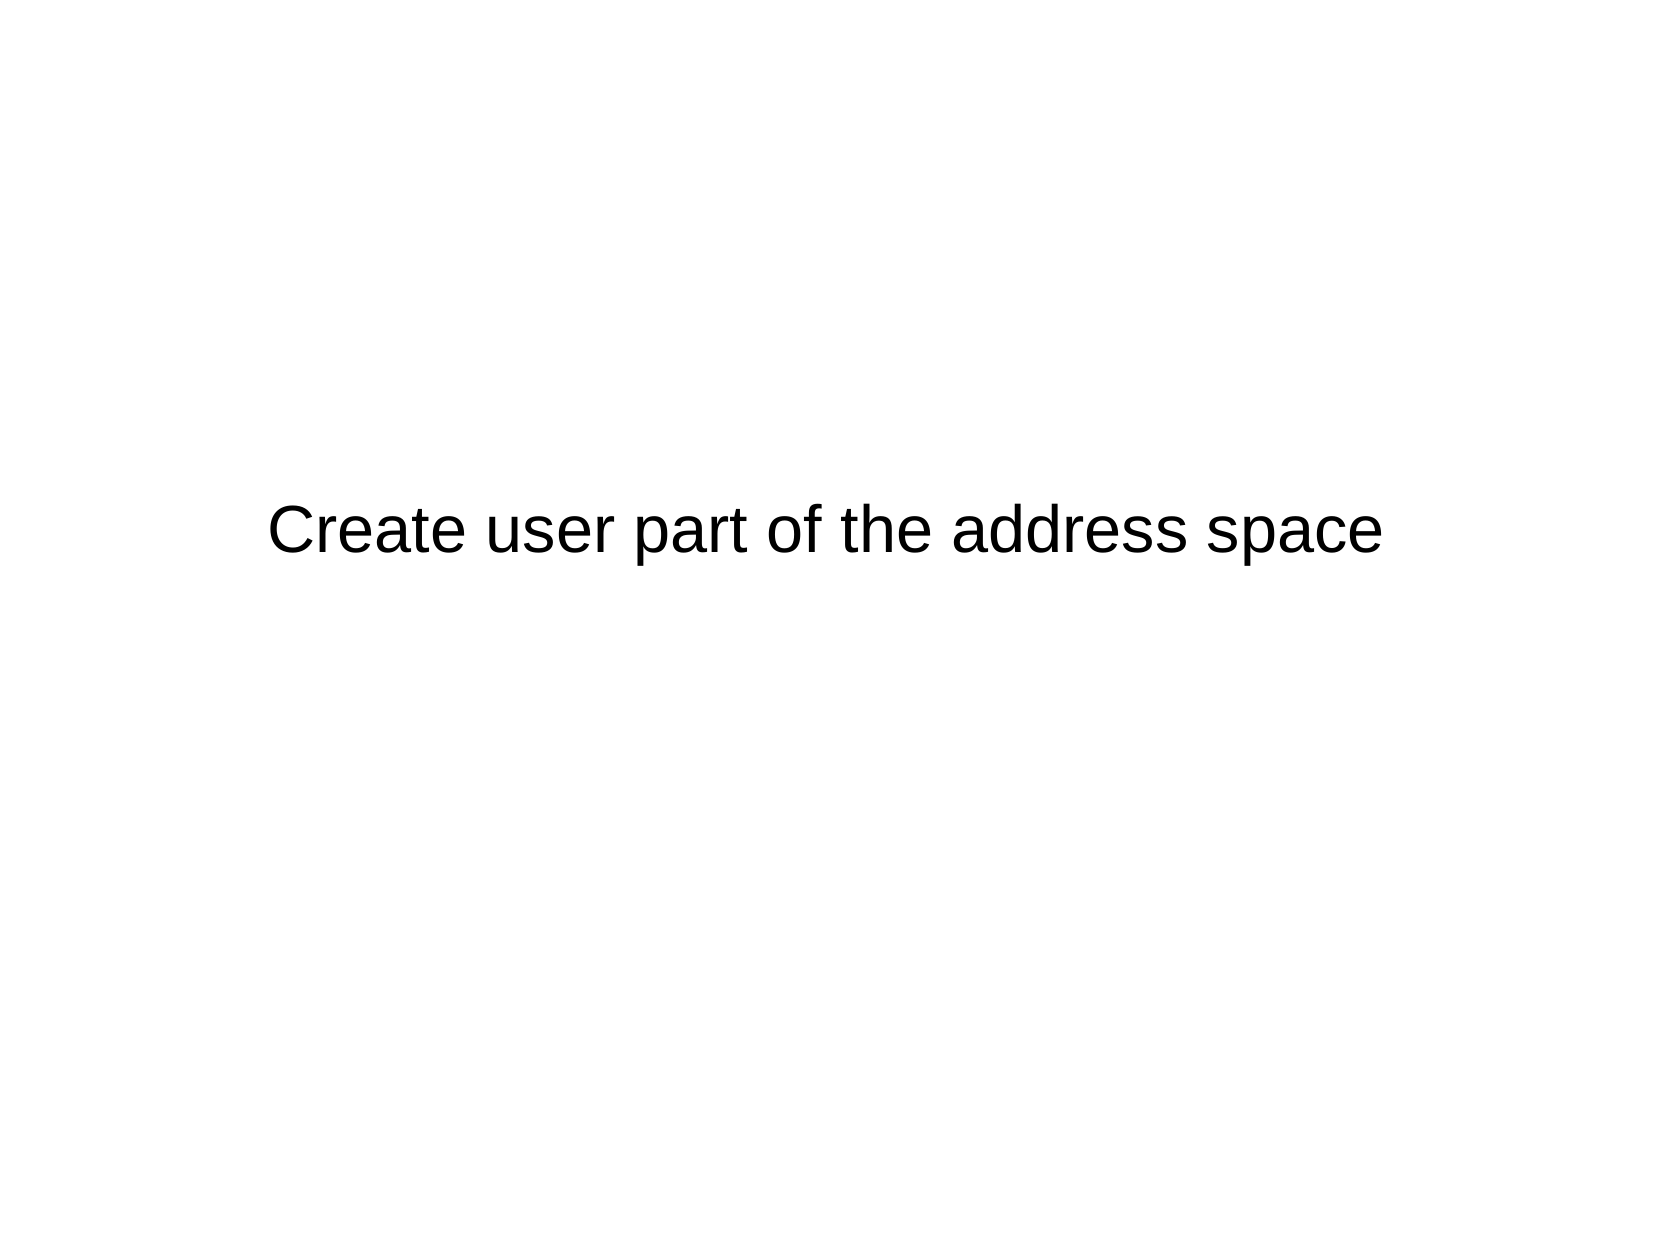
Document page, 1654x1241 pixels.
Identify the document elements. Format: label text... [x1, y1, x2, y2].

subtitle Create user part of the address space [82, 49, 1571, 1010]
